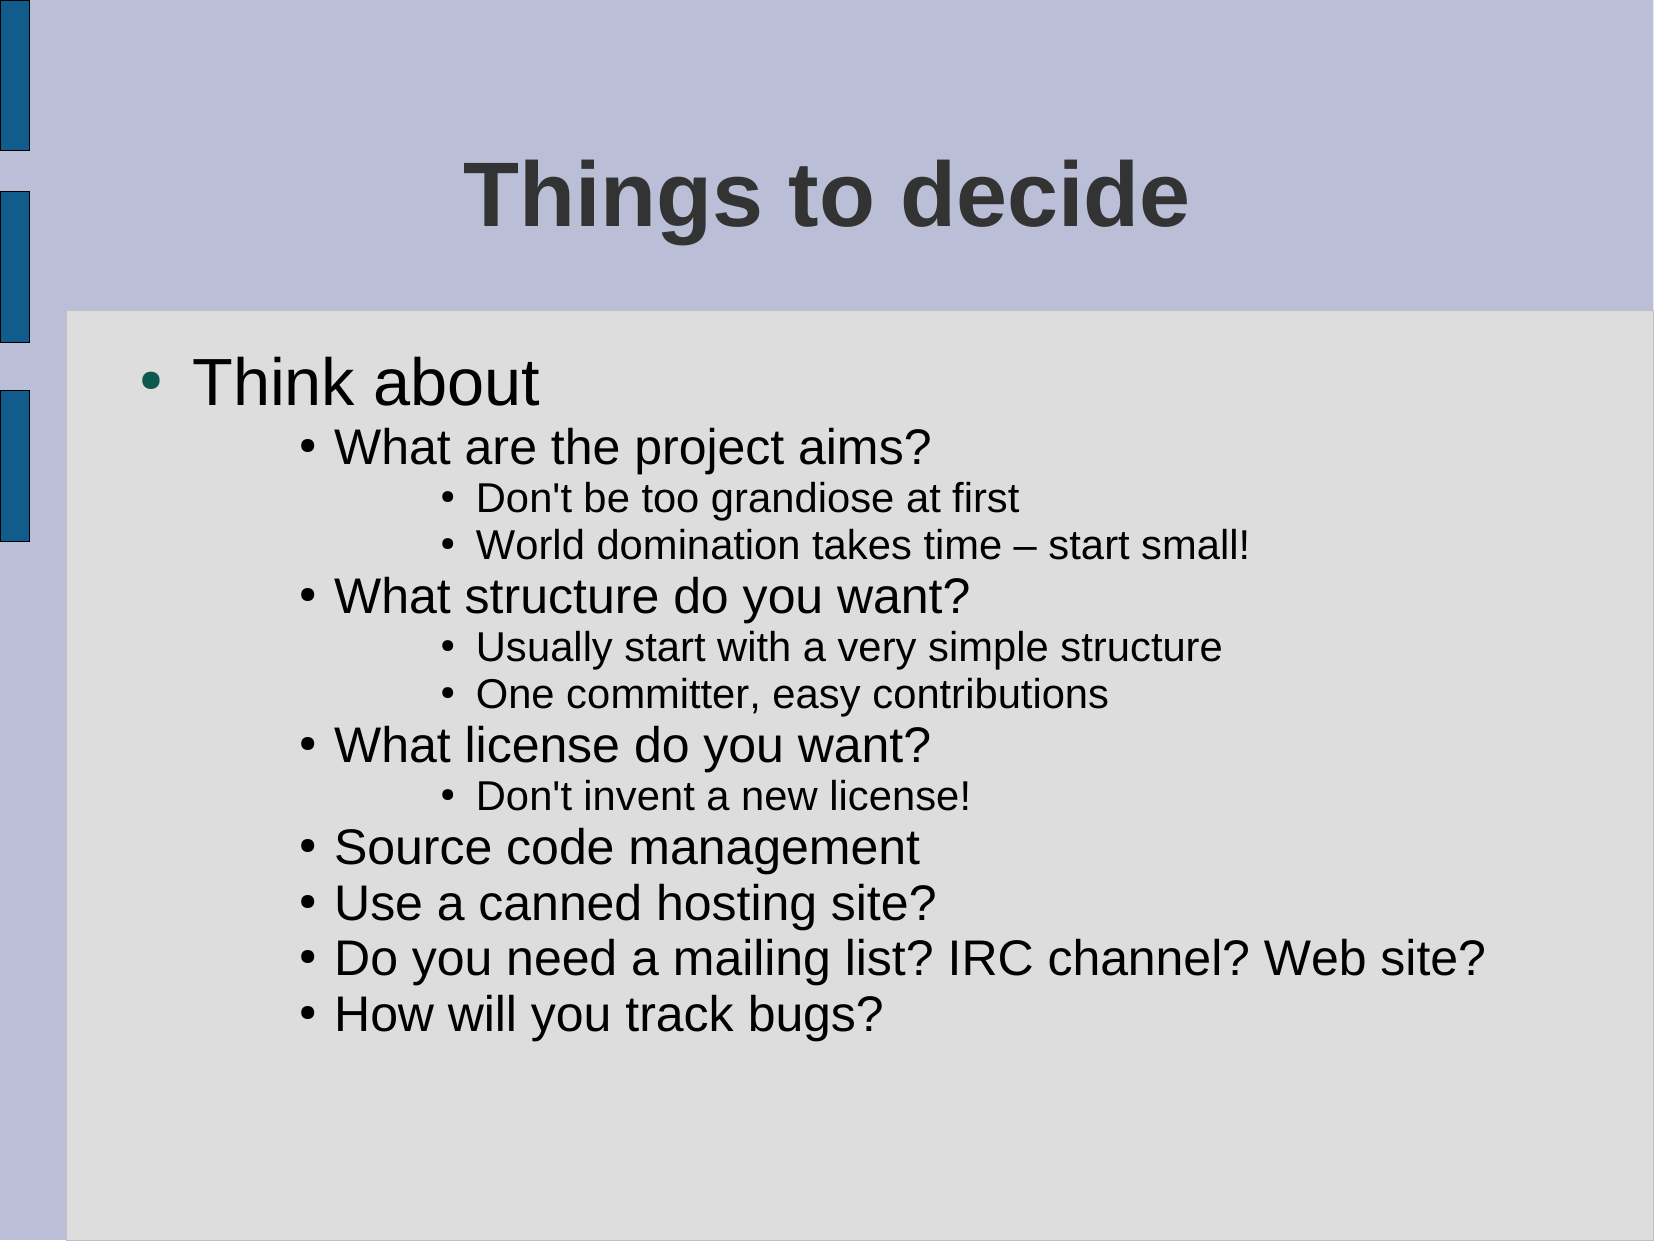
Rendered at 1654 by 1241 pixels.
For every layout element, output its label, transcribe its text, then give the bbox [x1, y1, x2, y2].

title Things to decide [121, 98, 1534, 291]
list Think about What are the project aims? Don't be too grandiose at first World domination takes time – start small! What structure do you want? Usually start with a very simple structure One committer, easy contributions What license do you want? Don't invent a new license! Source code management Use a canned hosting site? Do you need a mailing list? IRC channel? Web site? How will you track bugs? [121, 344, 1534, 1112]
